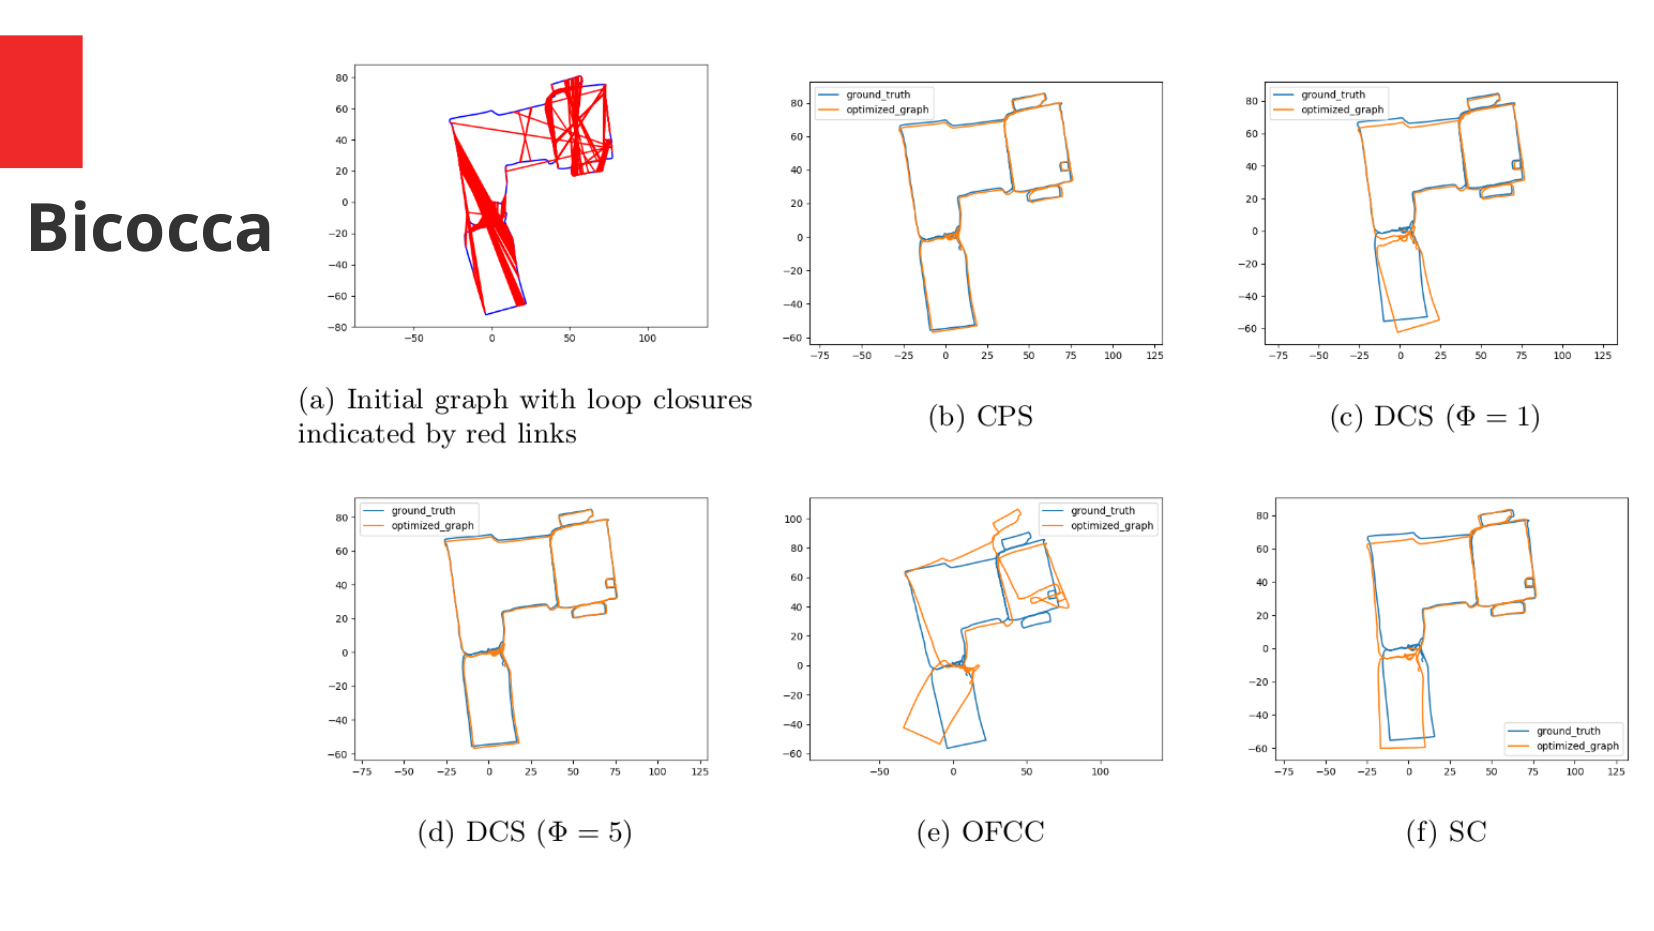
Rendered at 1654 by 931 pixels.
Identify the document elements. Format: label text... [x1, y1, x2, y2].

text_box Bicocca [11, 176, 288, 272]
picture [288, 56, 1648, 886]
